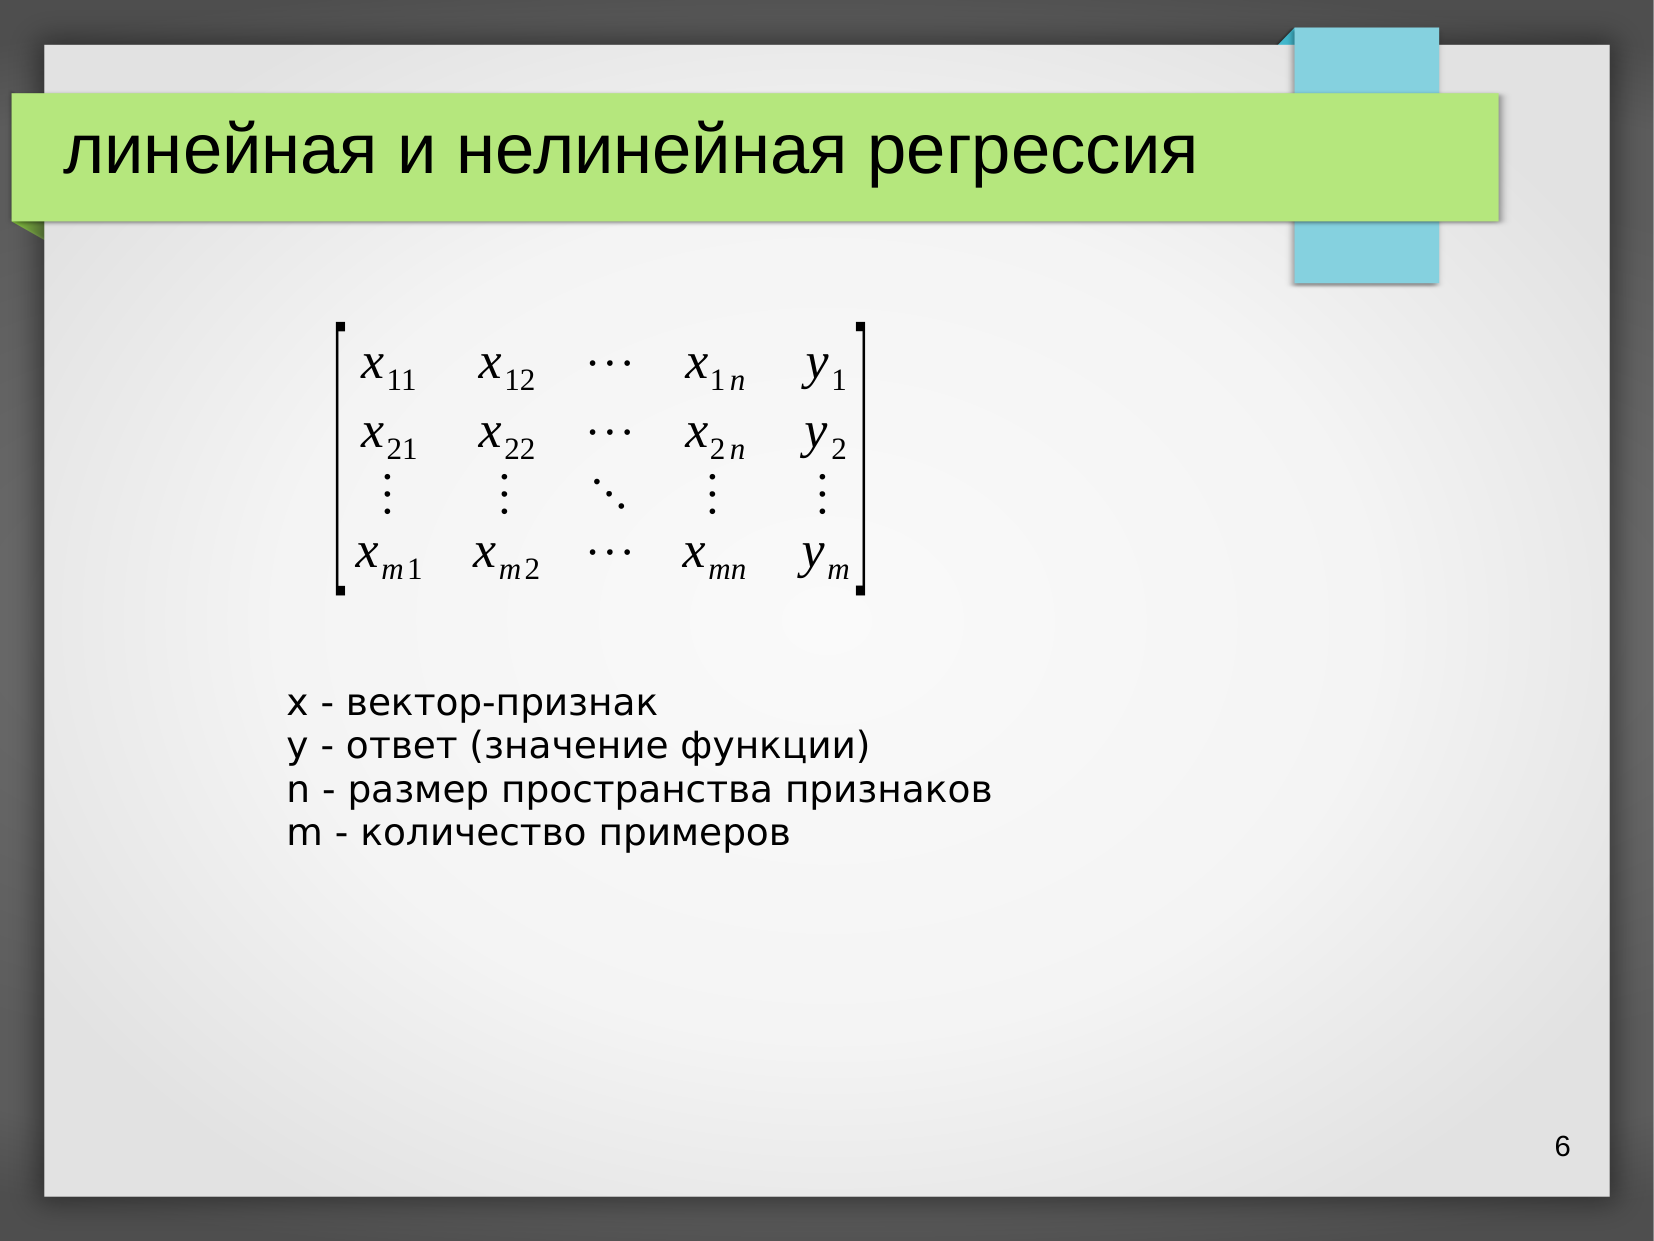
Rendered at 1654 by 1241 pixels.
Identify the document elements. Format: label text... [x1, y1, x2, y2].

text_box x - вектор-признак y - ответ (значение функции) n - размер пространства признаков m - количество примеров [271, 673, 1040, 886]
picture [0, 0, 1654, 1241]
chart [327, 318, 876, 600]
title линейная и нелинейная регрессия [63, 106, 1469, 193]
